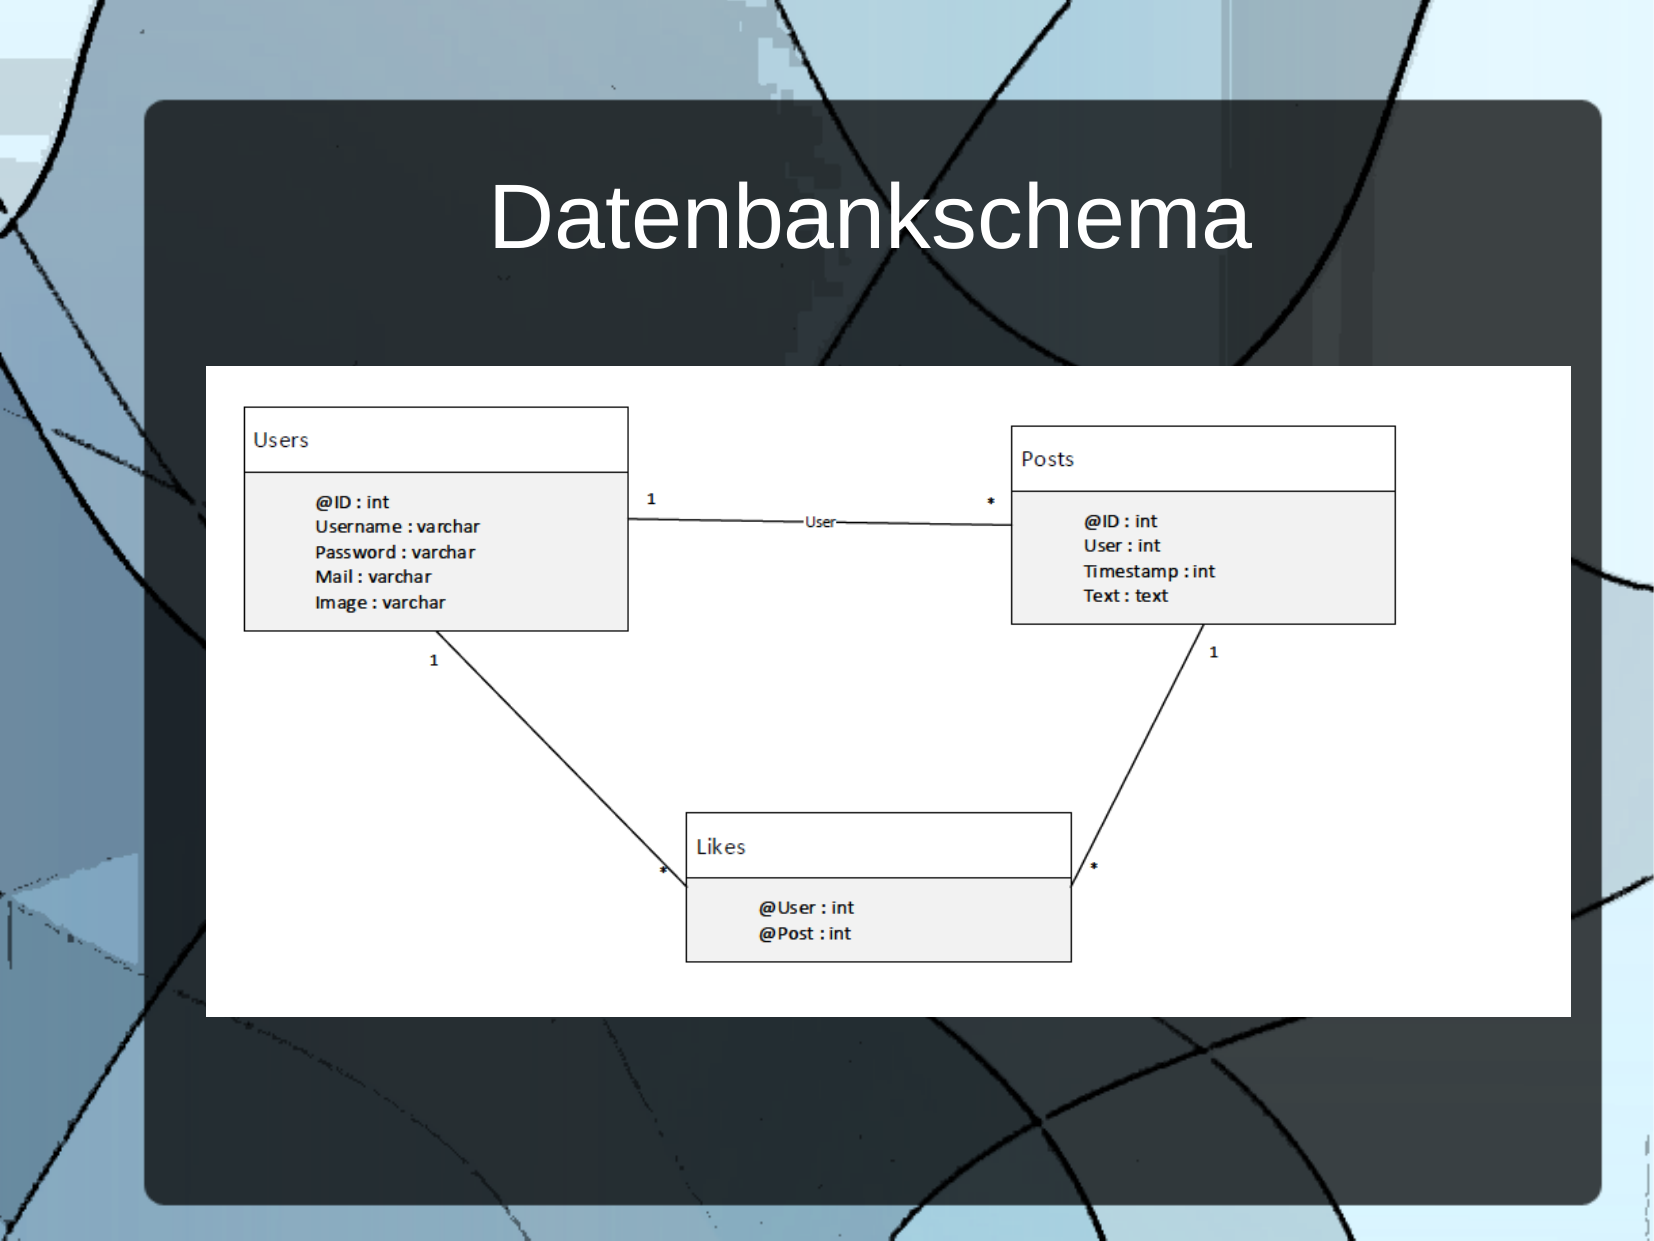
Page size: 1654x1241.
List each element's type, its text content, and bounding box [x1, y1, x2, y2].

title Datenbankschema [159, 108, 1583, 325]
picture [0, 0, 1654, 1241]
